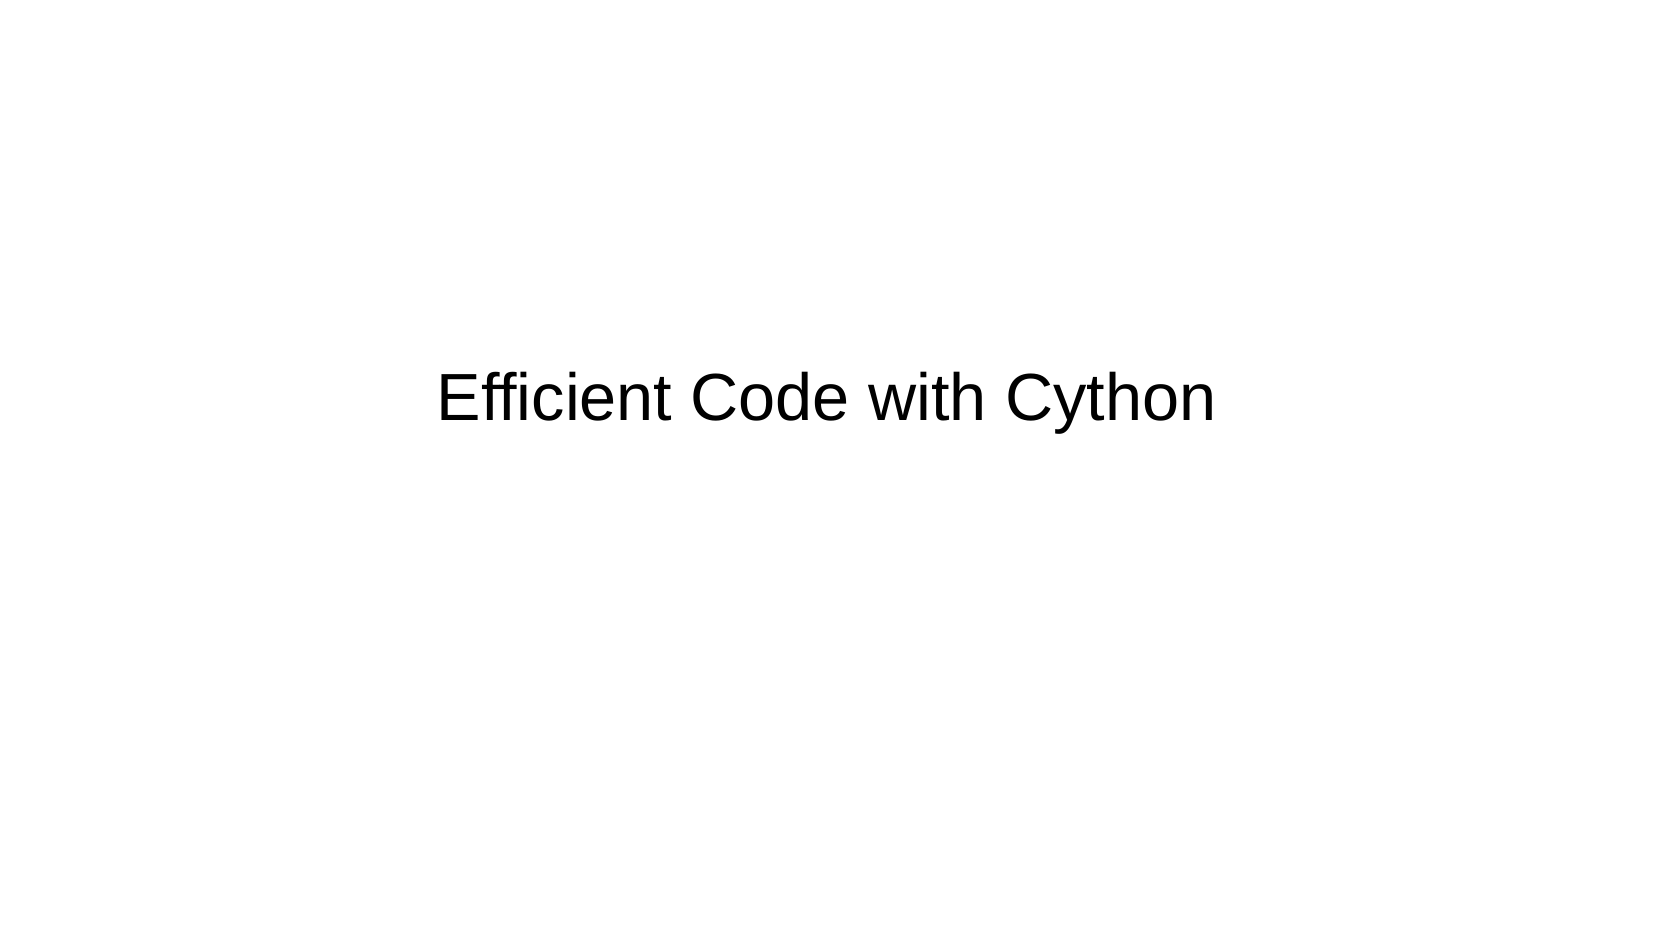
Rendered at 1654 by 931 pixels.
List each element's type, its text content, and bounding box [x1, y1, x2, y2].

subtitle Efficient Code with Cython [82, 37, 1571, 757]
